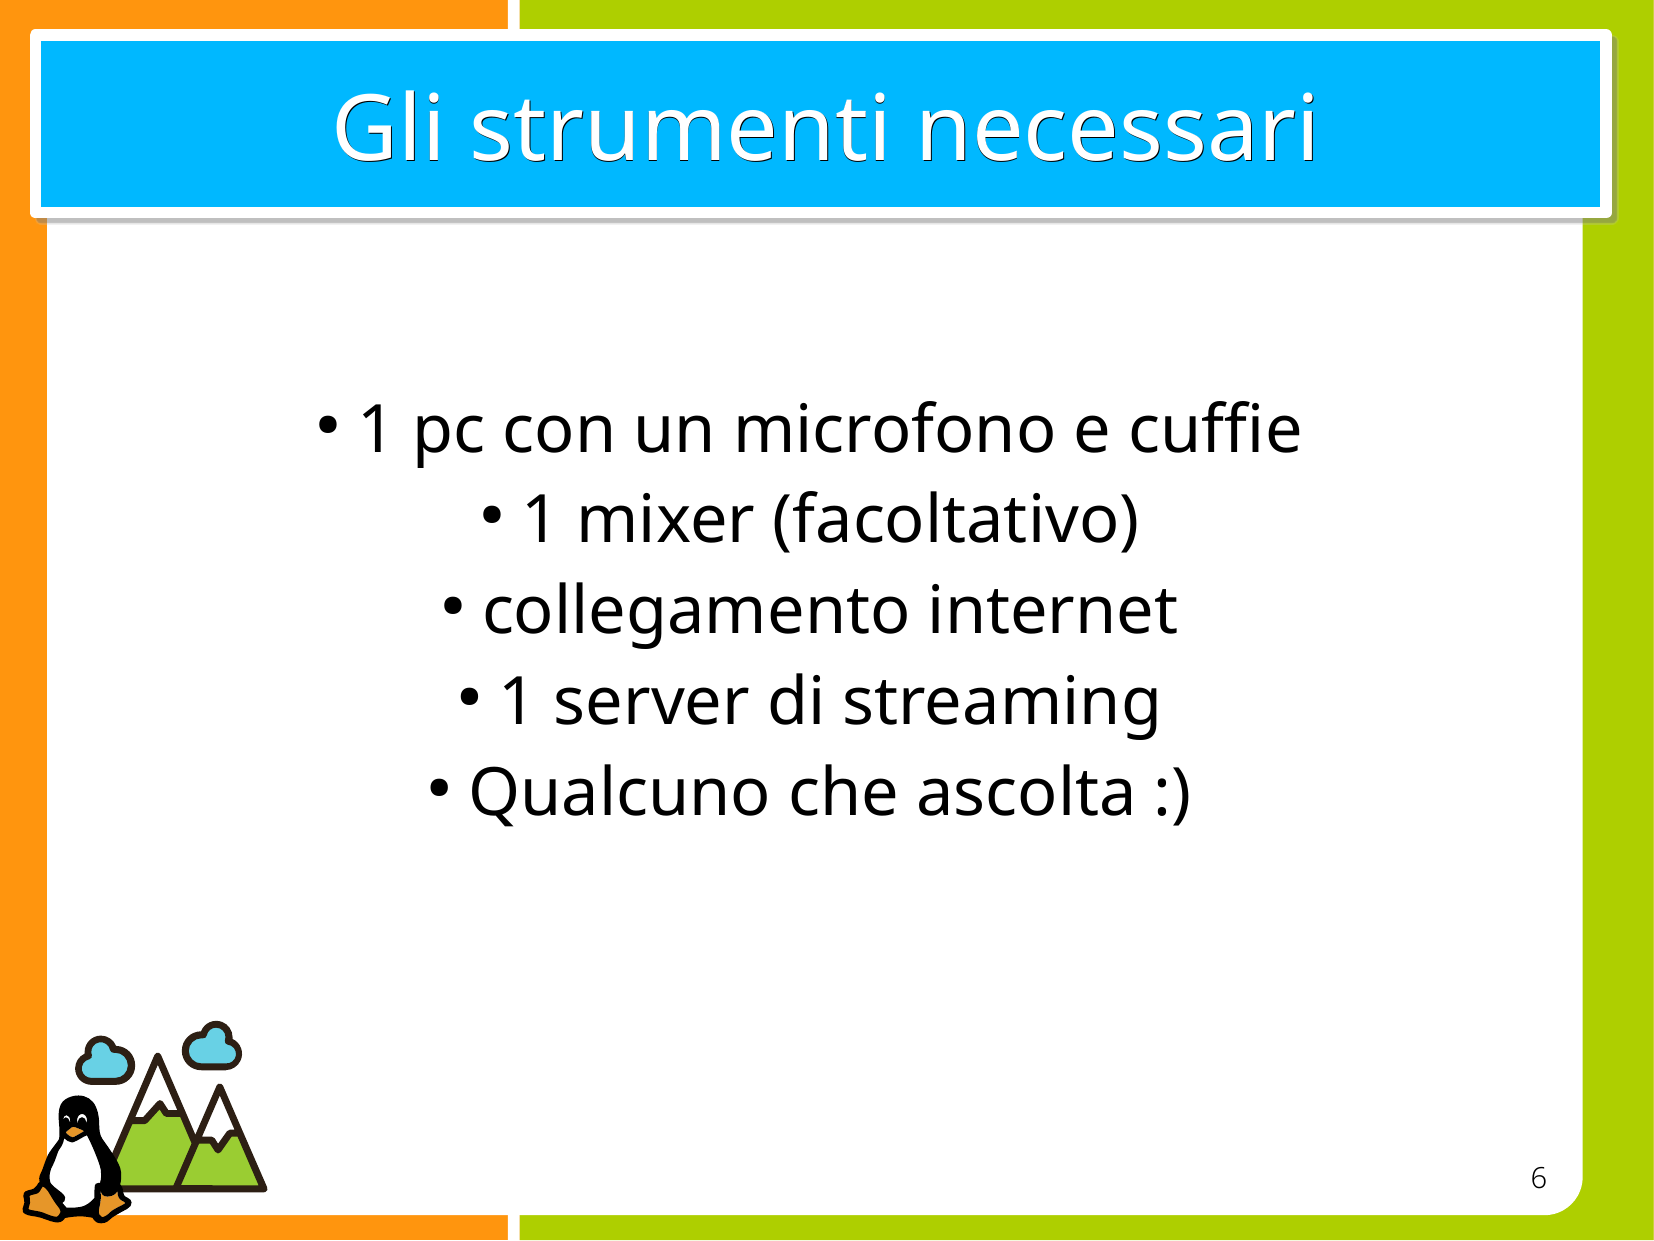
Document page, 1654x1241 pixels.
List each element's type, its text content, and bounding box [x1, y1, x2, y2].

subtitle 1 pc con un microfono e cuffie 1 mixer (facoltativo) collegamento internet 1 server di streaming Qualcuno che ascolta :) [82, 248, 1538, 968]
title Gli strumenti necessari [82, 49, 1571, 201]
